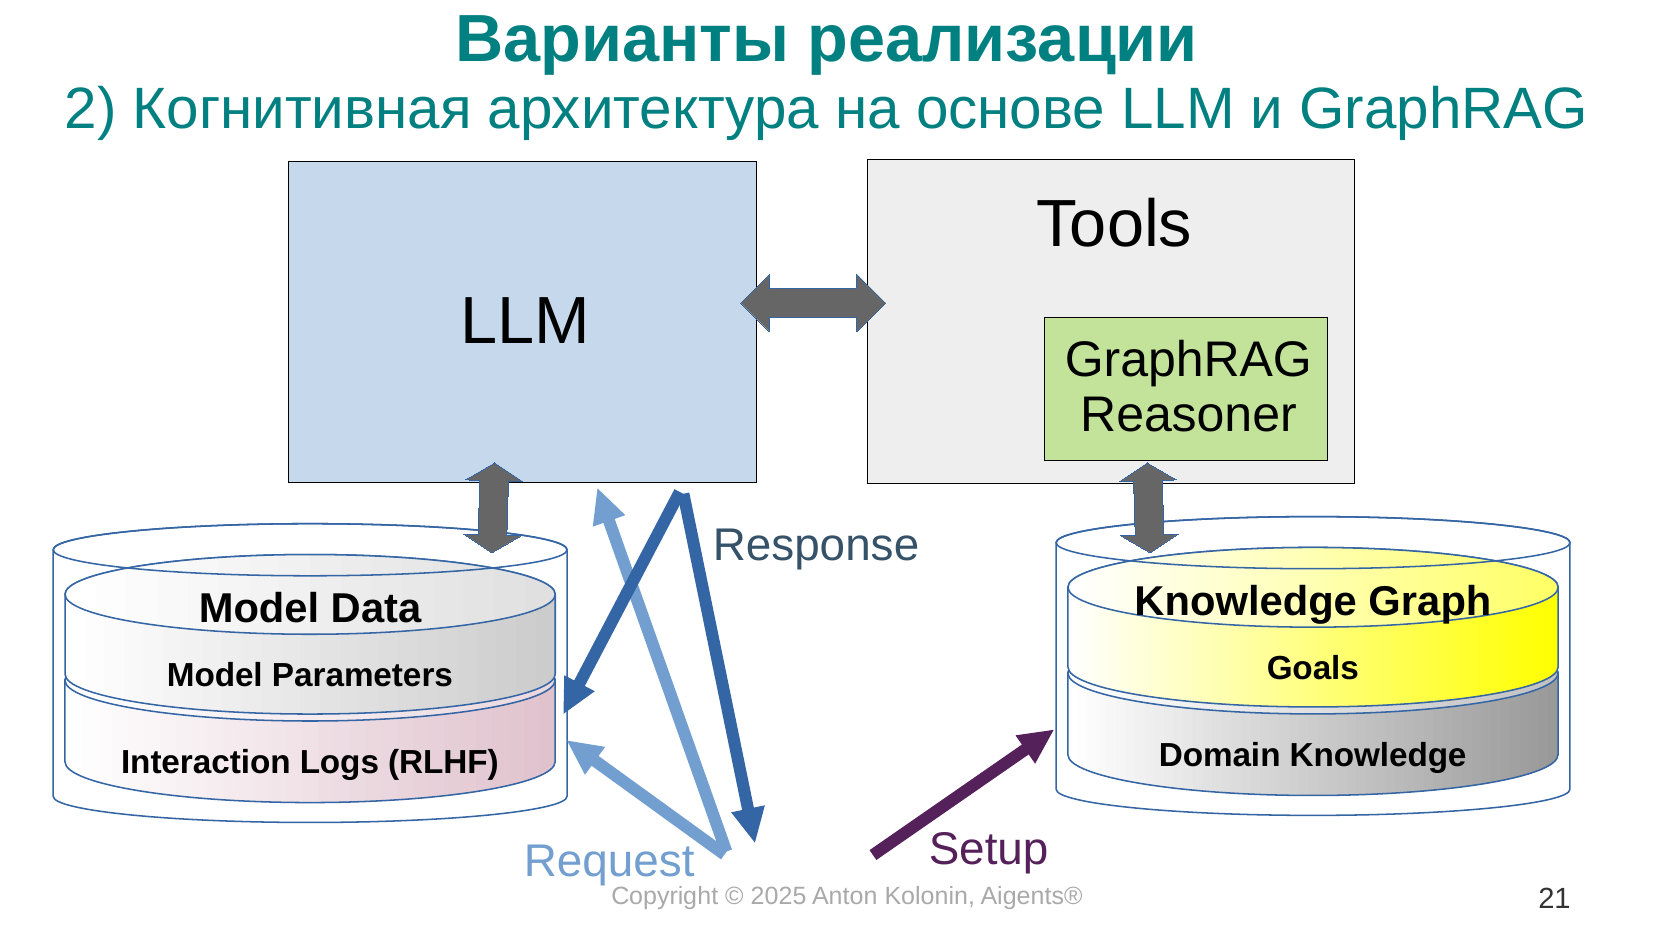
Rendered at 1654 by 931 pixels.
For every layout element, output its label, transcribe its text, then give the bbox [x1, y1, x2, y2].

text_box Response [698, 511, 952, 596]
text_box Setup [913, 815, 1168, 885]
text_box Варианты реализации 2) Когнитивная архитектура на основе LLM и GraphRAG [0, 0, 1654, 150]
text_box [288, 159, 1355, 553]
text_box Model Data [53, 550, 568, 823]
text_box Tools [927, 158, 1302, 289]
text_box GraphRAG Reasoner [1050, 321, 1327, 452]
text_box Knowledge Graph [1056, 545, 1570, 816]
text_box Request [509, 827, 764, 897]
text_box LLM [345, 159, 706, 481]
